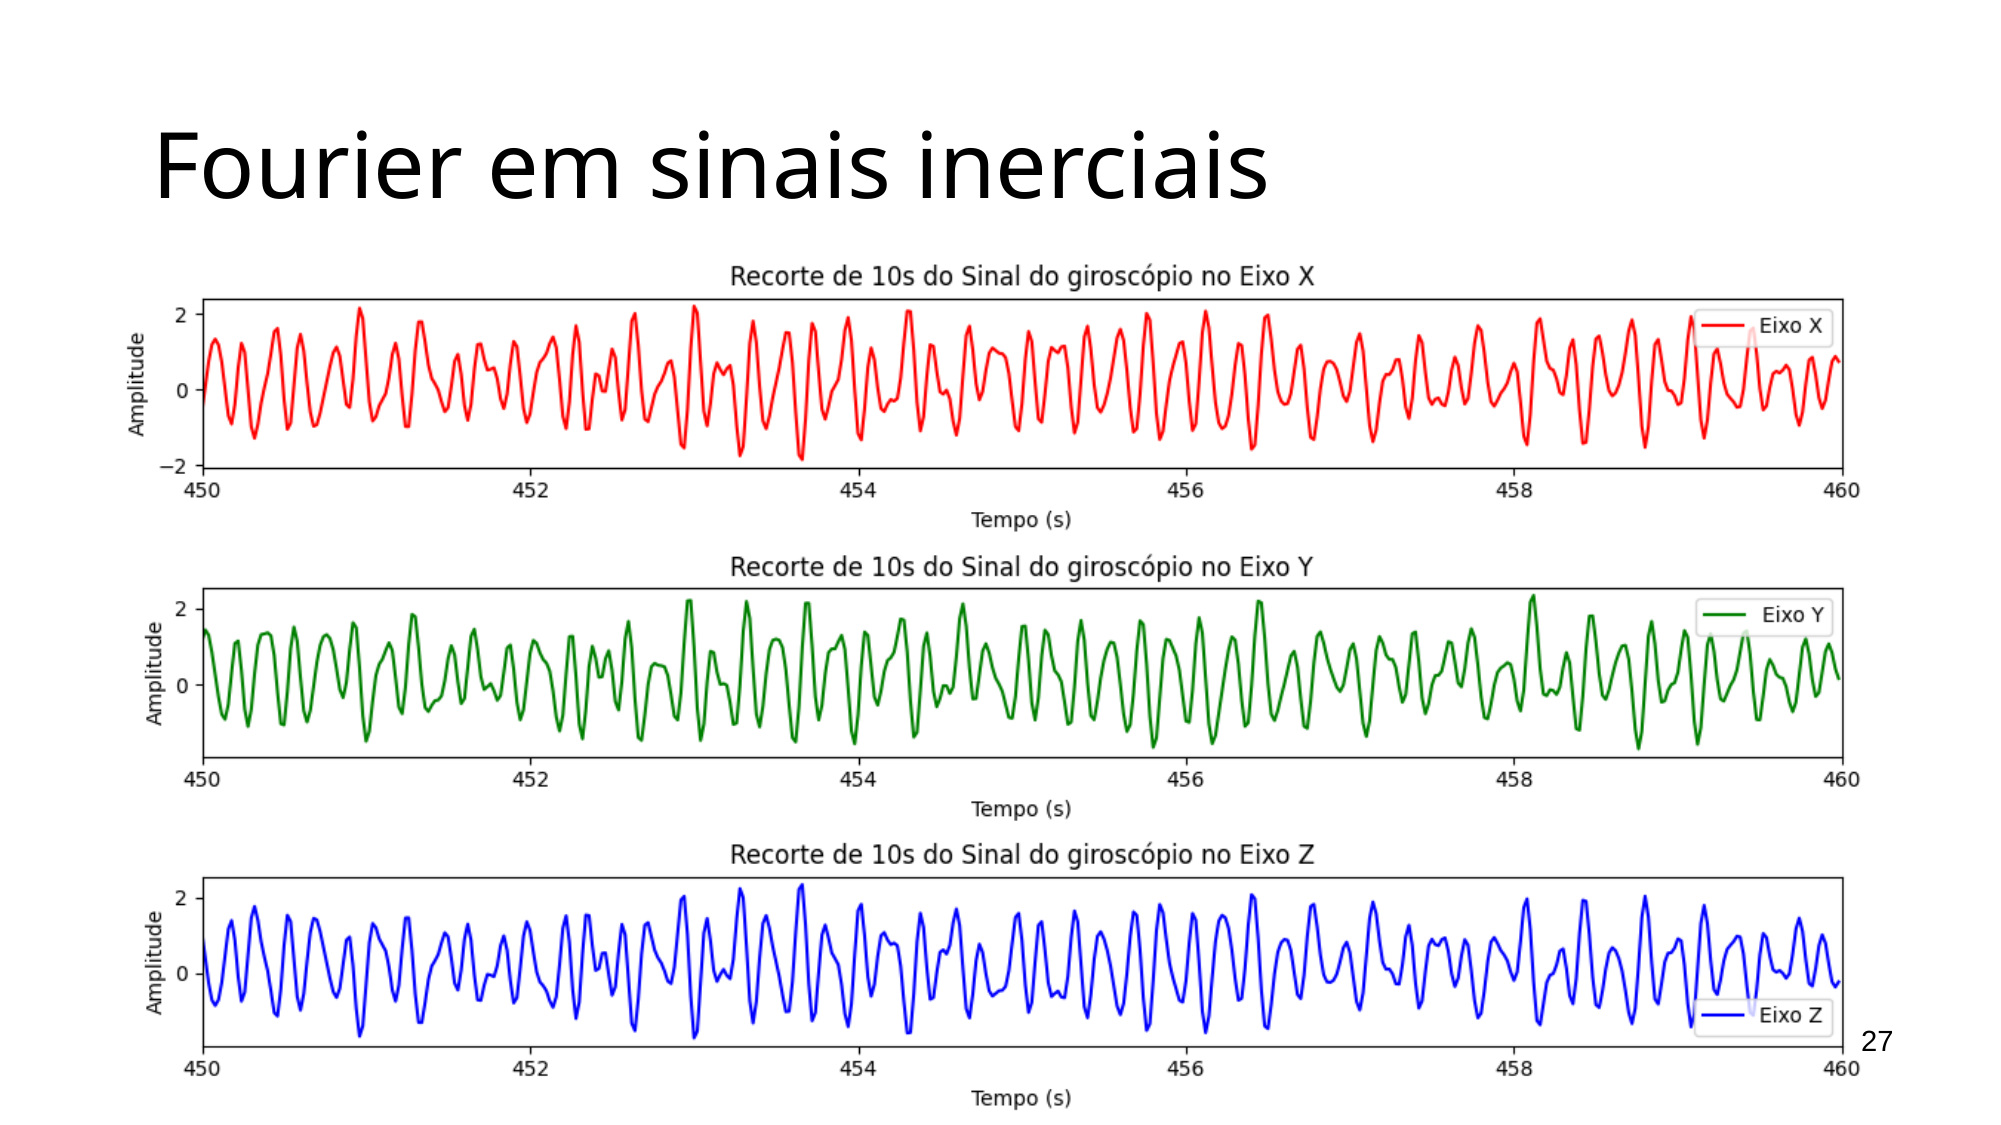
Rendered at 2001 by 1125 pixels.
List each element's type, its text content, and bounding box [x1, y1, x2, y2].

text_box <number> [1846, 1017, 2000, 1088]
picture [113, 250, 1876, 1125]
title Fourier em sinais inerciais [137, 59, 1863, 250]
